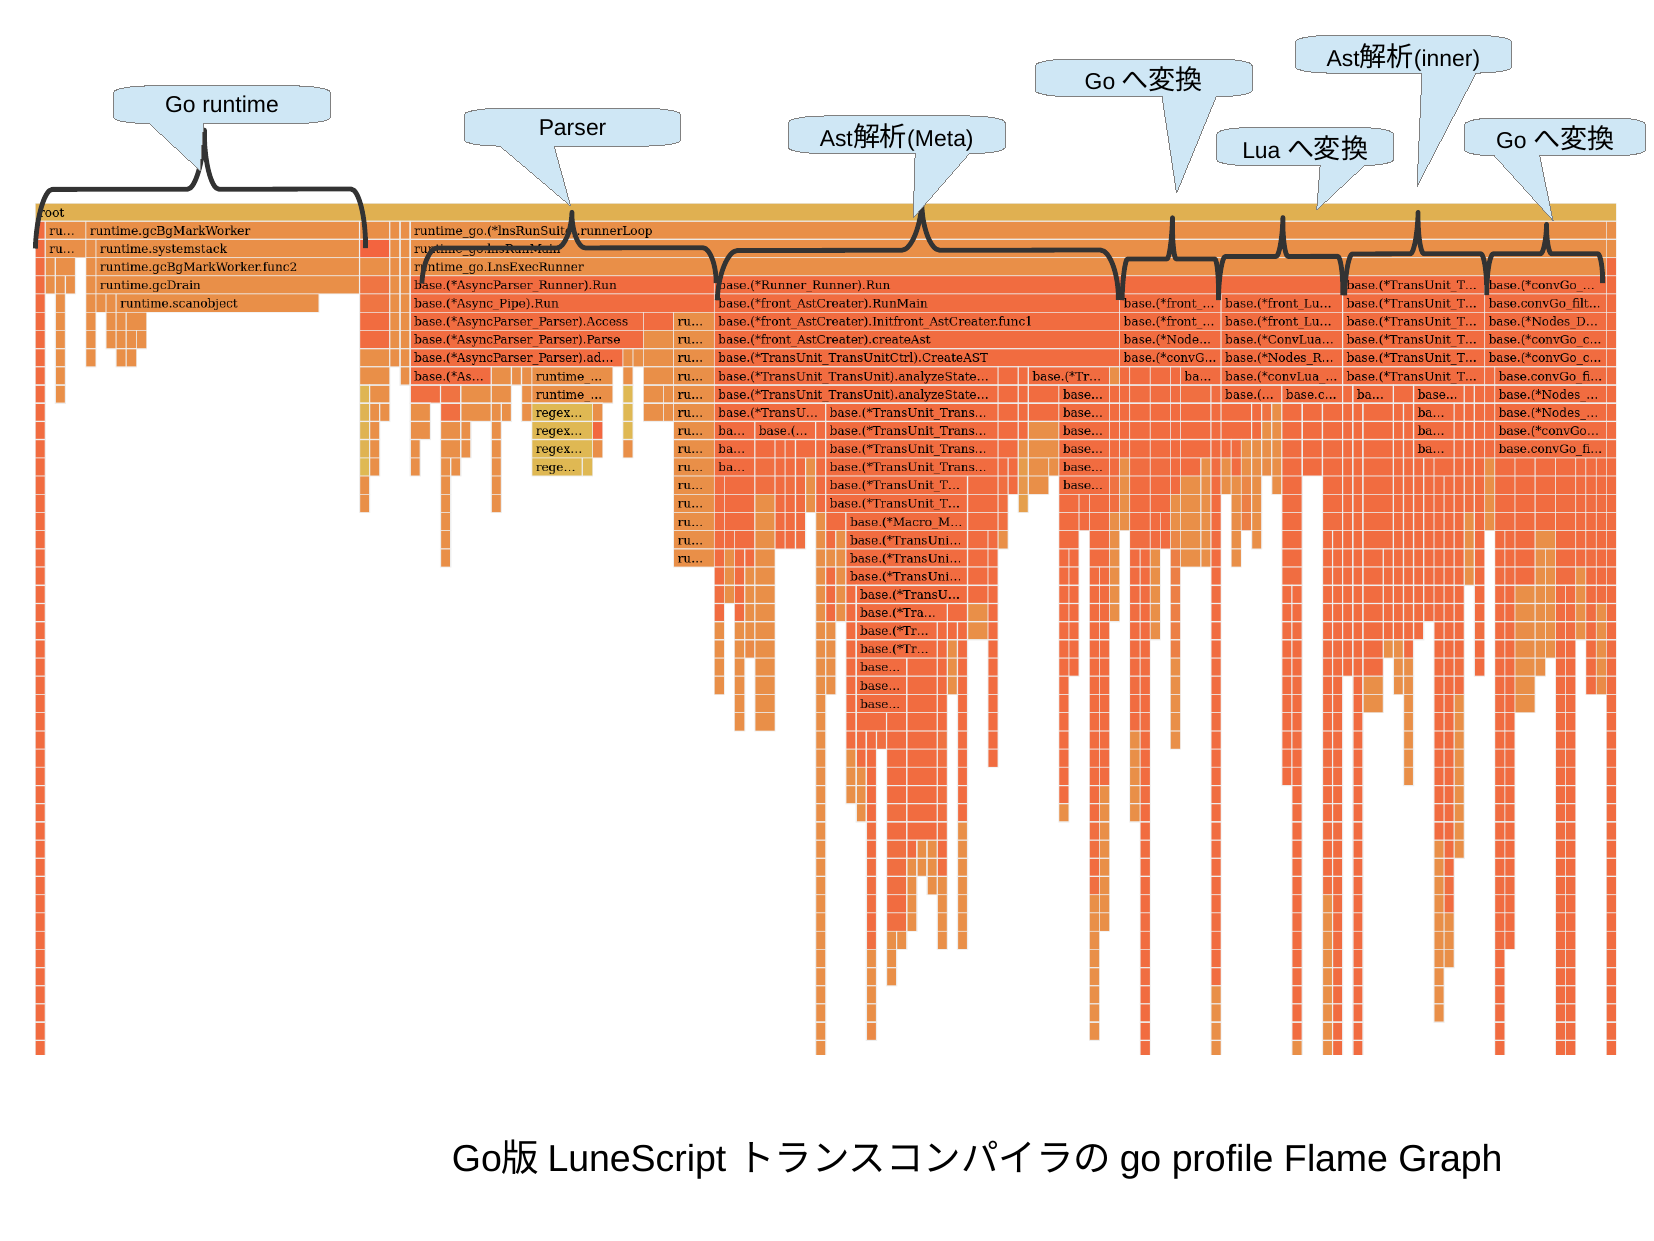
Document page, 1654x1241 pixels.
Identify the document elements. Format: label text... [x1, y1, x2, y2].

text_box Lua へ変換 [1216, 127, 1394, 210]
text_box Ast解析(Meta) [788, 115, 1006, 218]
text_box Ast解析(inner) [1295, 35, 1512, 187]
picture [1, 186, 1642, 1055]
text_box Go runtime [113, 85, 331, 171]
text_box Go版 LuneScript トランスコンパイラの go profile Flame Graph [437, 1121, 1469, 1178]
text_box Go へ変換 [1464, 118, 1646, 221]
text_box Parser [464, 108, 681, 206]
text_box Go へ変換 [1035, 59, 1253, 193]
